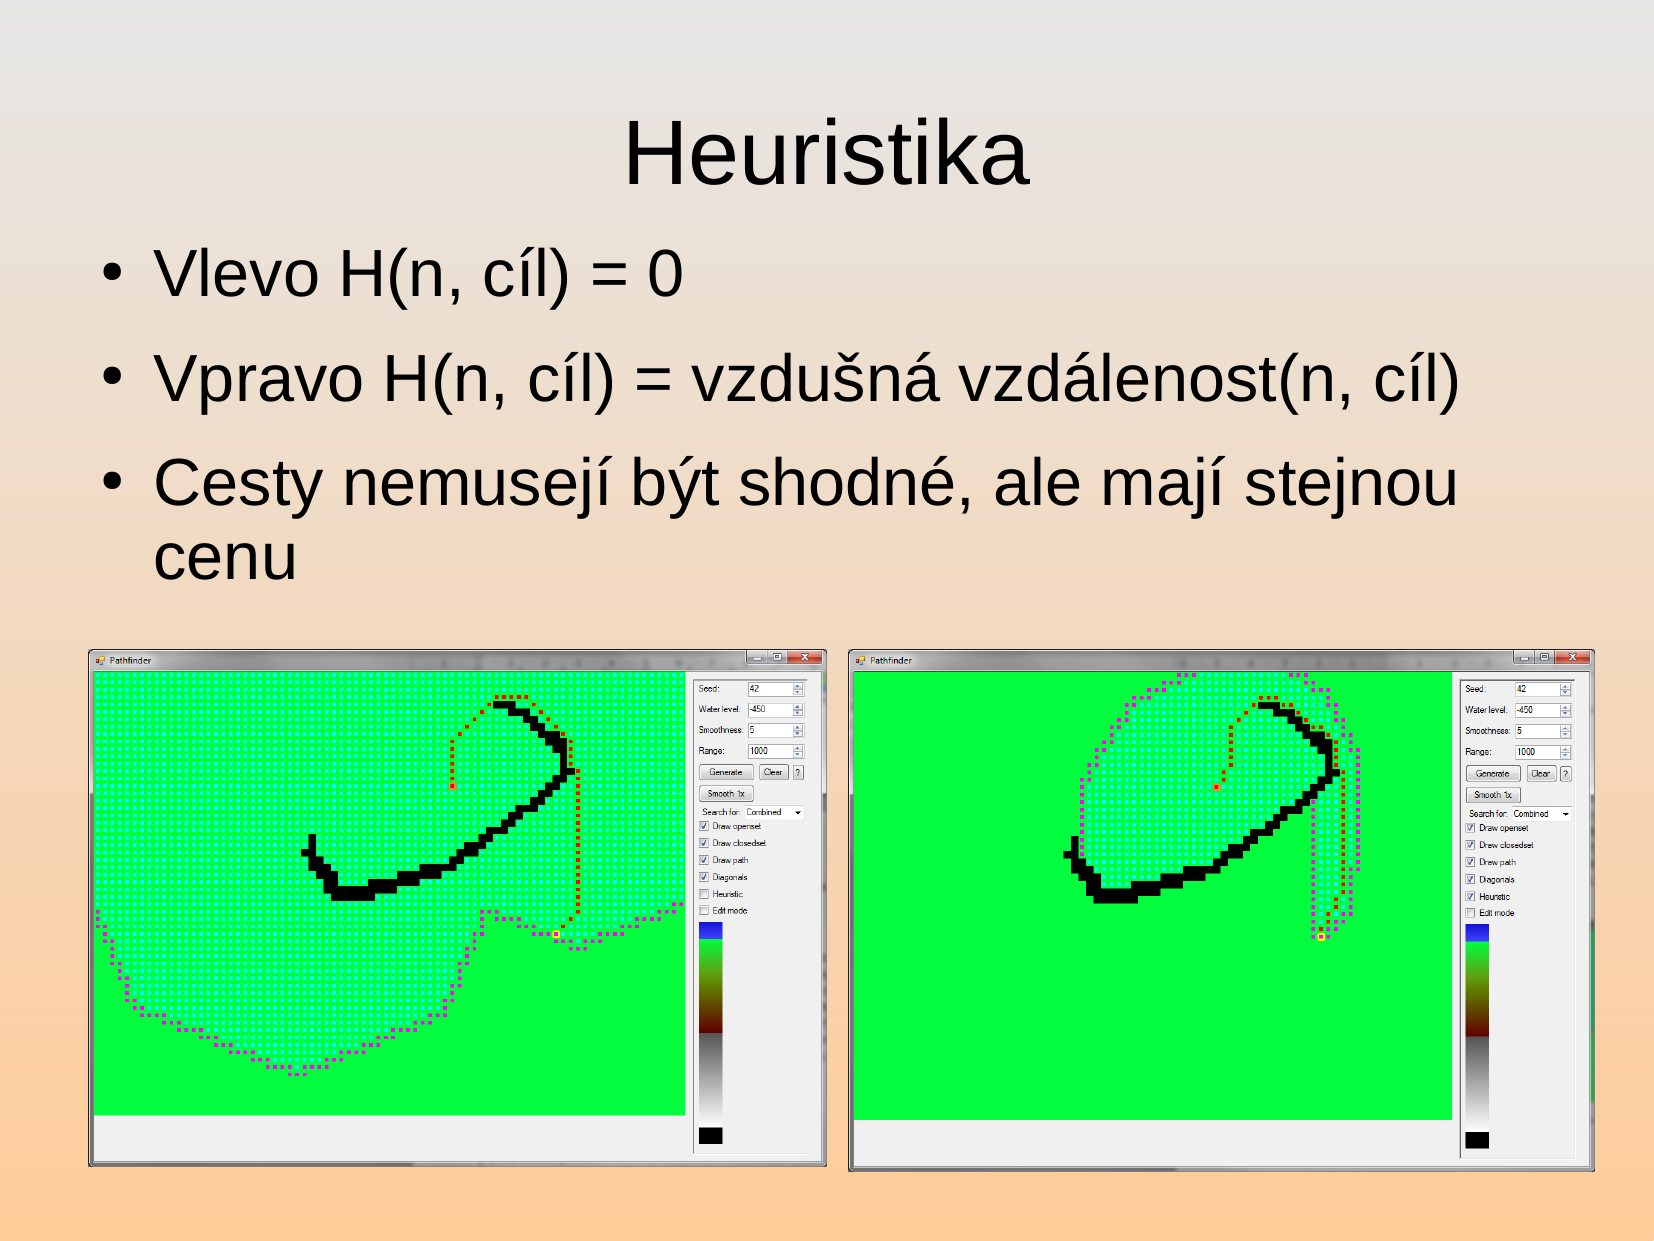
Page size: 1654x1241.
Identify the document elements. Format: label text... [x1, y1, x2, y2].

list Vlevo H(n, cíl) = 0 Vpravo H(n, cíl) = vzdušná vzdálenost(n, cíl) Cesty nemusejí být shodné, ale mají stejnou cenu [82, 236, 1571, 1094]
picture [848, 649, 1595, 1172]
picture [88, 649, 827, 1167]
title Heuristika [82, 56, 1571, 236]
